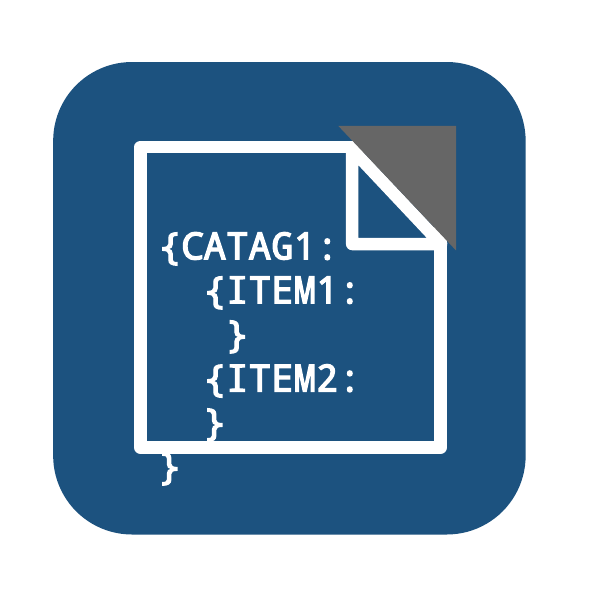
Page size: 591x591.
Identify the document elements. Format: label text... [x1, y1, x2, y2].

text_box [53, 62, 526, 535]
text_box {CATAG1: {ITEM1: } {ITEM2: } } [143, 217, 422, 497]
